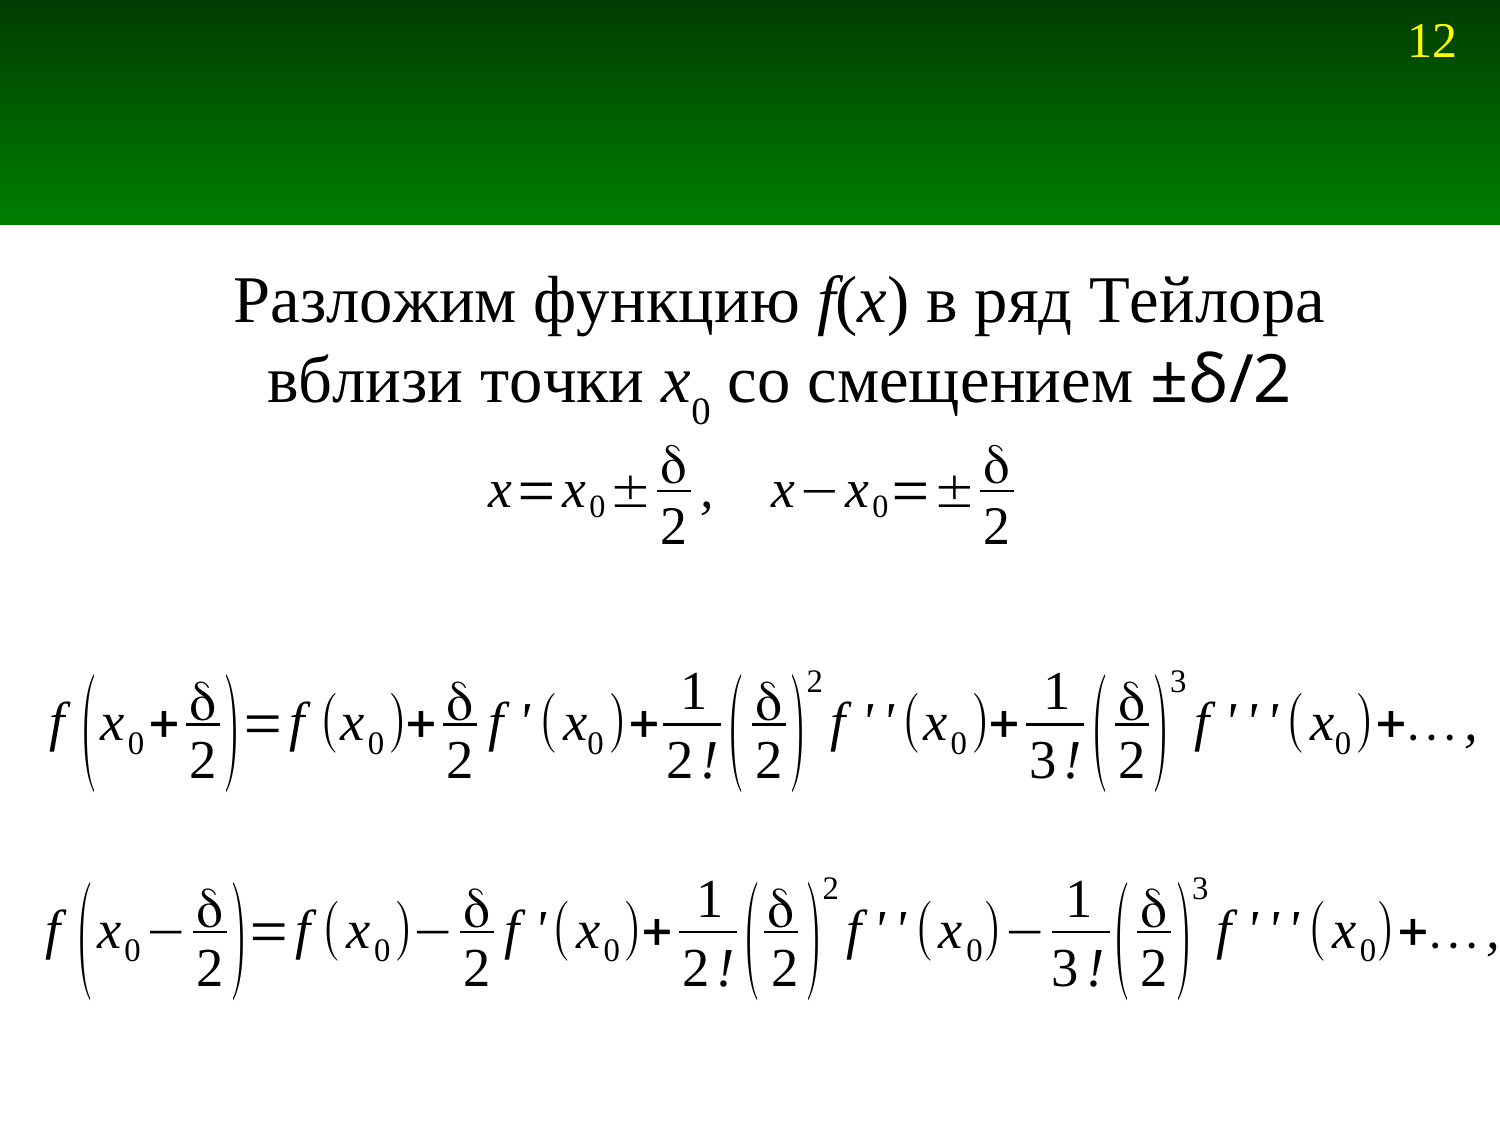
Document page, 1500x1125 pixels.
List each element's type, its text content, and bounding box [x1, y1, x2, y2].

text_box Разложим функцию f(x) в ряд Тейлора вблизи точки x0 со смещением ±δ/2 [218, 248, 1341, 440]
chart [32, 868, 1500, 1005]
chart [471, 442, 1029, 556]
chart [35, 661, 1491, 797]
